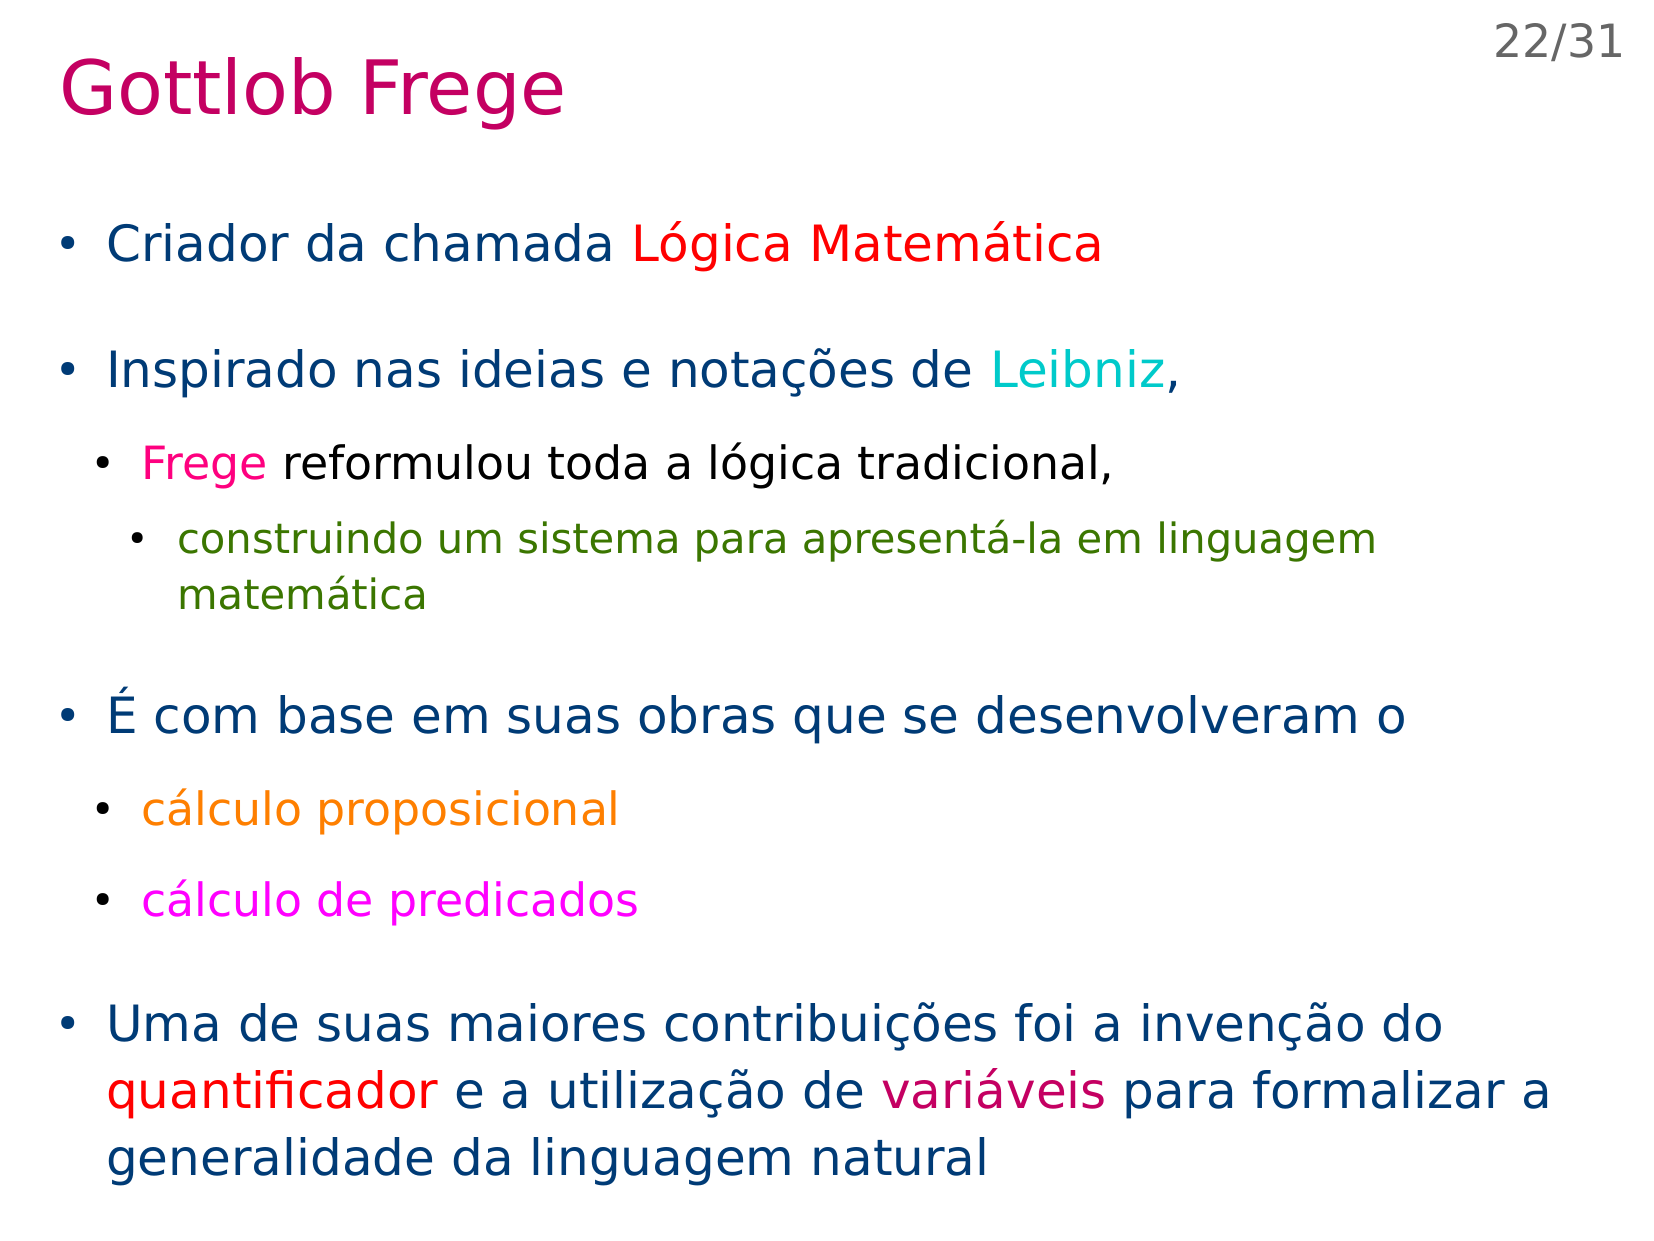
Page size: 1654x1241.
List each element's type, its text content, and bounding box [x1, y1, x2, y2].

title Gottlob Frege [59, 29, 1595, 148]
list Criador da chamada Lógica Matemática Inspirado nas ideias e notações de Leibniz, Frege reformulou toda a lógica tradicional, construindo um sistema para apresentá-la em linguagem matemática É com base em suas obras que se desenvolveram o cálculo proposicional cálculo de predicados Uma de suas maiores contribuições foi a invenção do quantificador e a utilização de variáveis para formalizar a generalidade da linguagem natural [59, 206, 1625, 1211]
